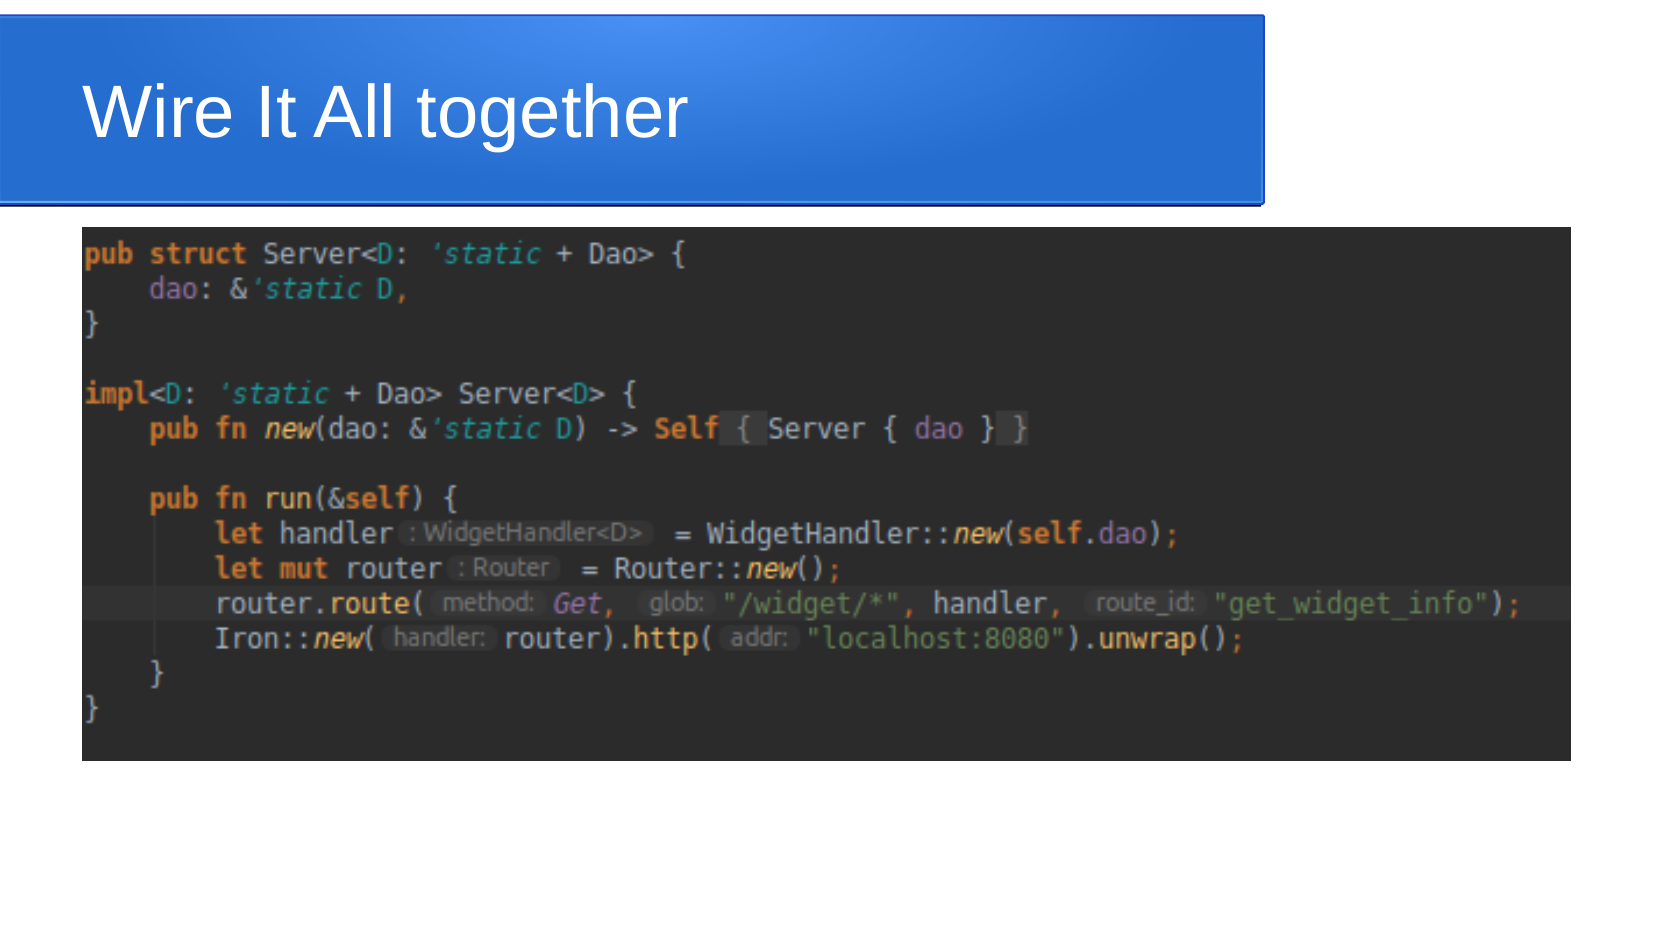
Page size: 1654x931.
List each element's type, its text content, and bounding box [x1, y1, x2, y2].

title Wire It All together [82, 35, 1235, 189]
picture [82, 227, 1571, 761]
